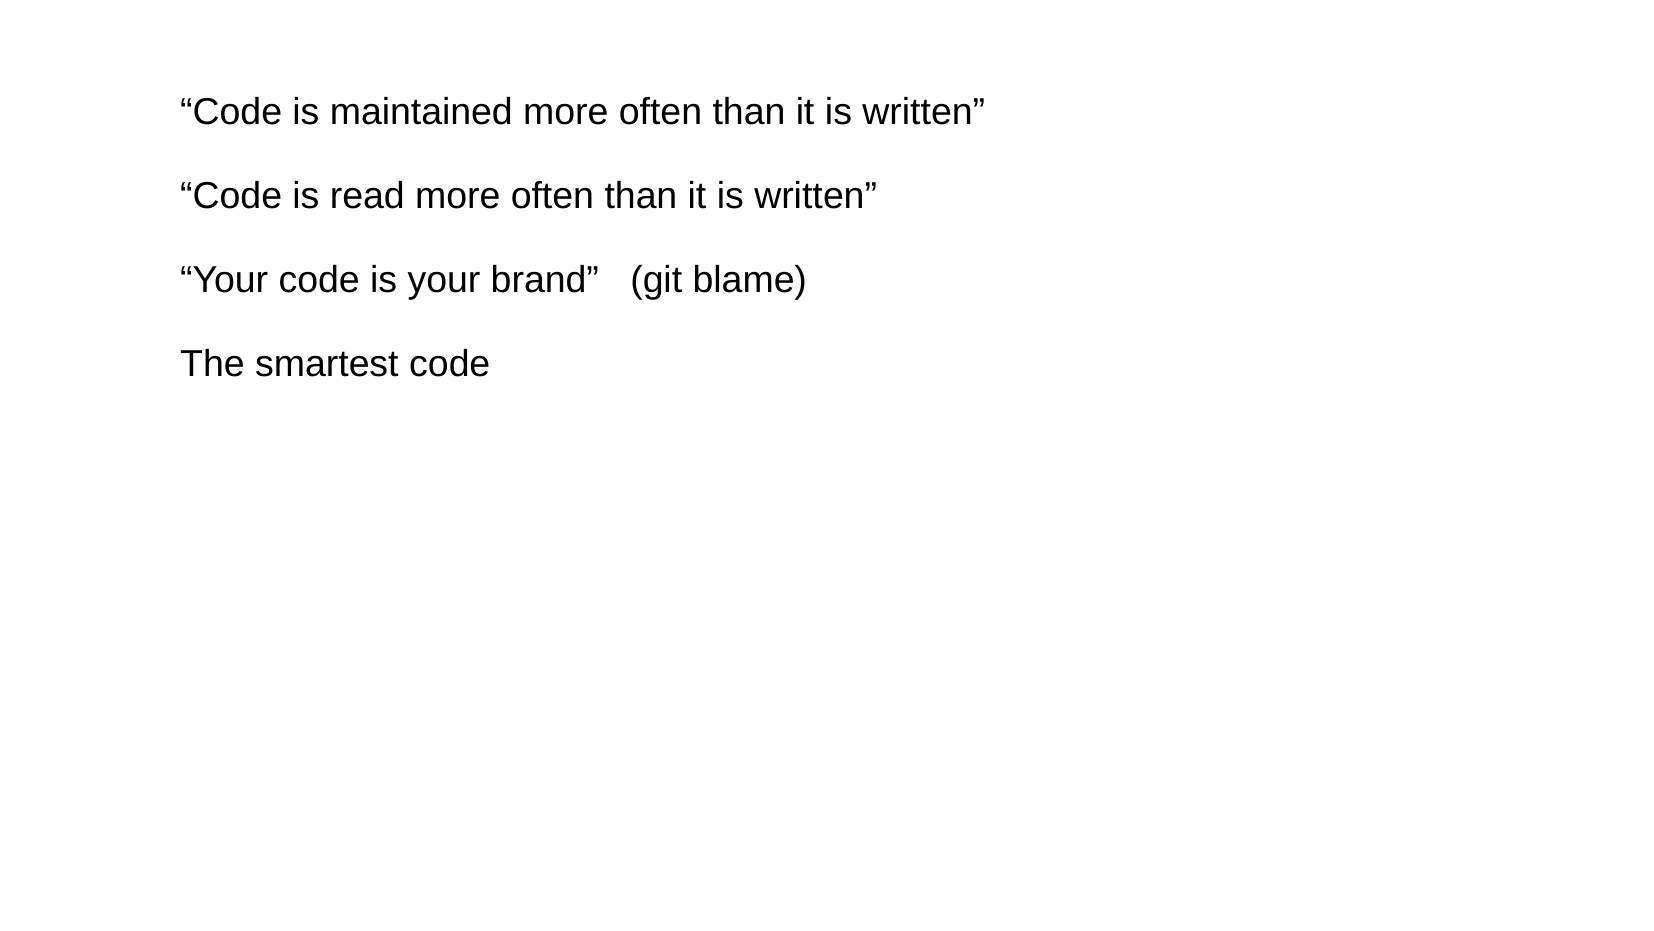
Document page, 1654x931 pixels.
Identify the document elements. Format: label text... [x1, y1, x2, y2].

text_box “Code is maintained more often than it is written” “Code is read more often than it is written” “Your code is your brand” (git blame) The smartest code [165, 82, 1241, 461]
